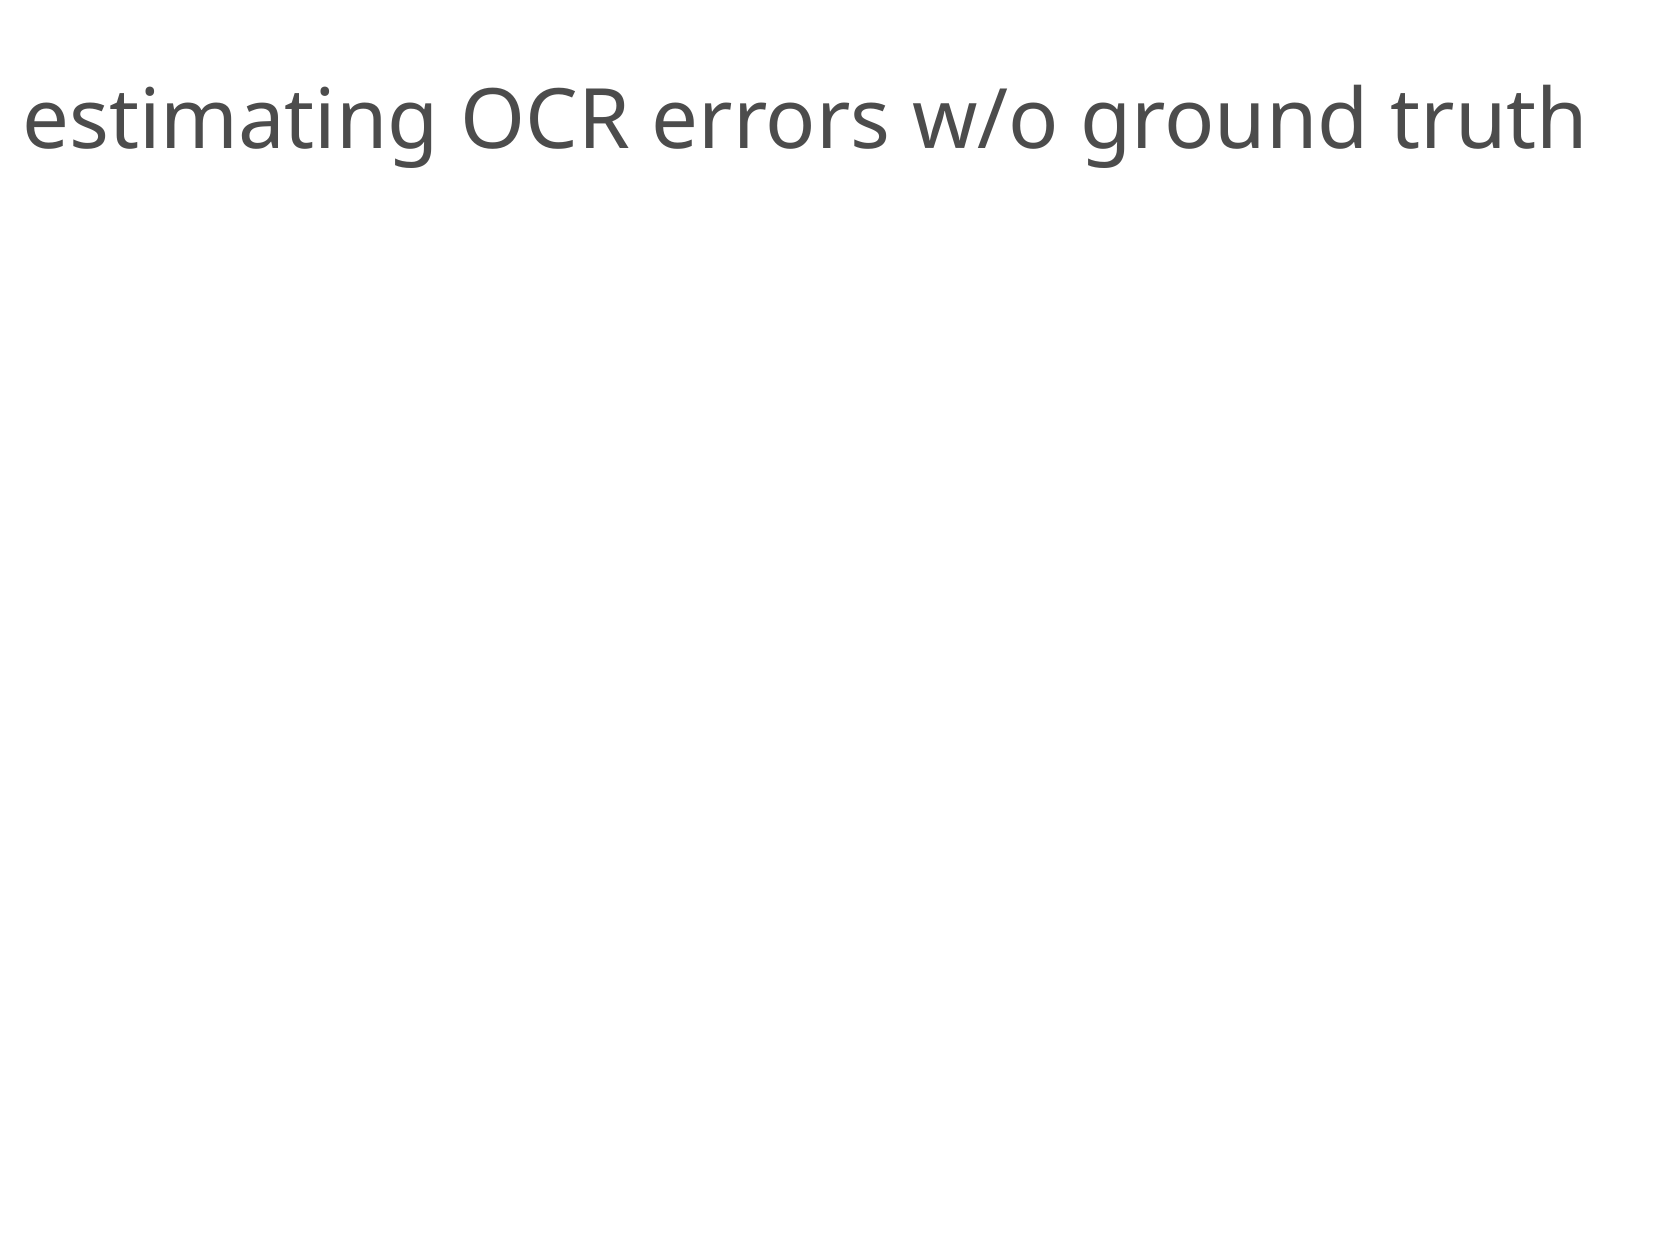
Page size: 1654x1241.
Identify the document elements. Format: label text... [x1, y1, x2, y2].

title estimating OCR errors w/o ground truth [22, 0, 1654, 234]
